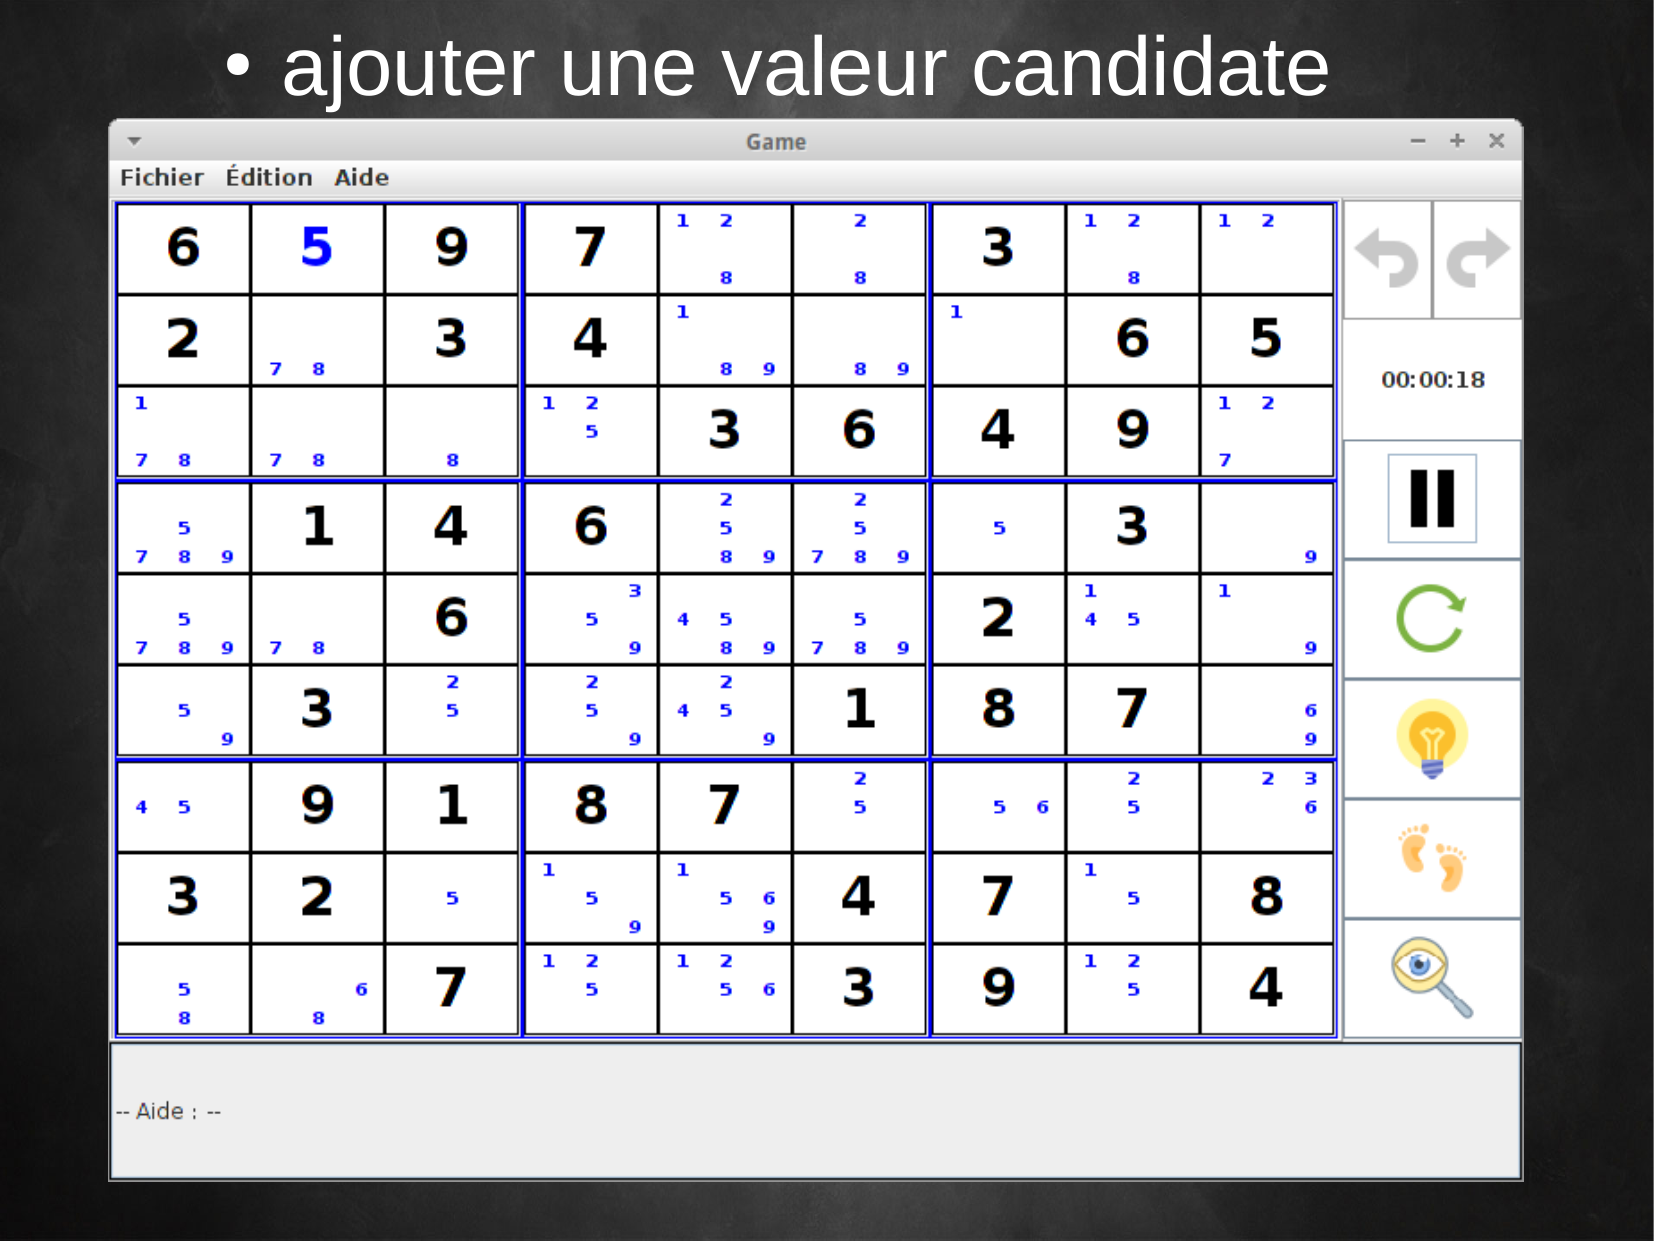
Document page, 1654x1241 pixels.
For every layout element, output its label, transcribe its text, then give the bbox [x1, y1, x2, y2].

title ajouter une valeur candidate [163, 3, 1393, 131]
picture [0, 0, 1654, 1241]
